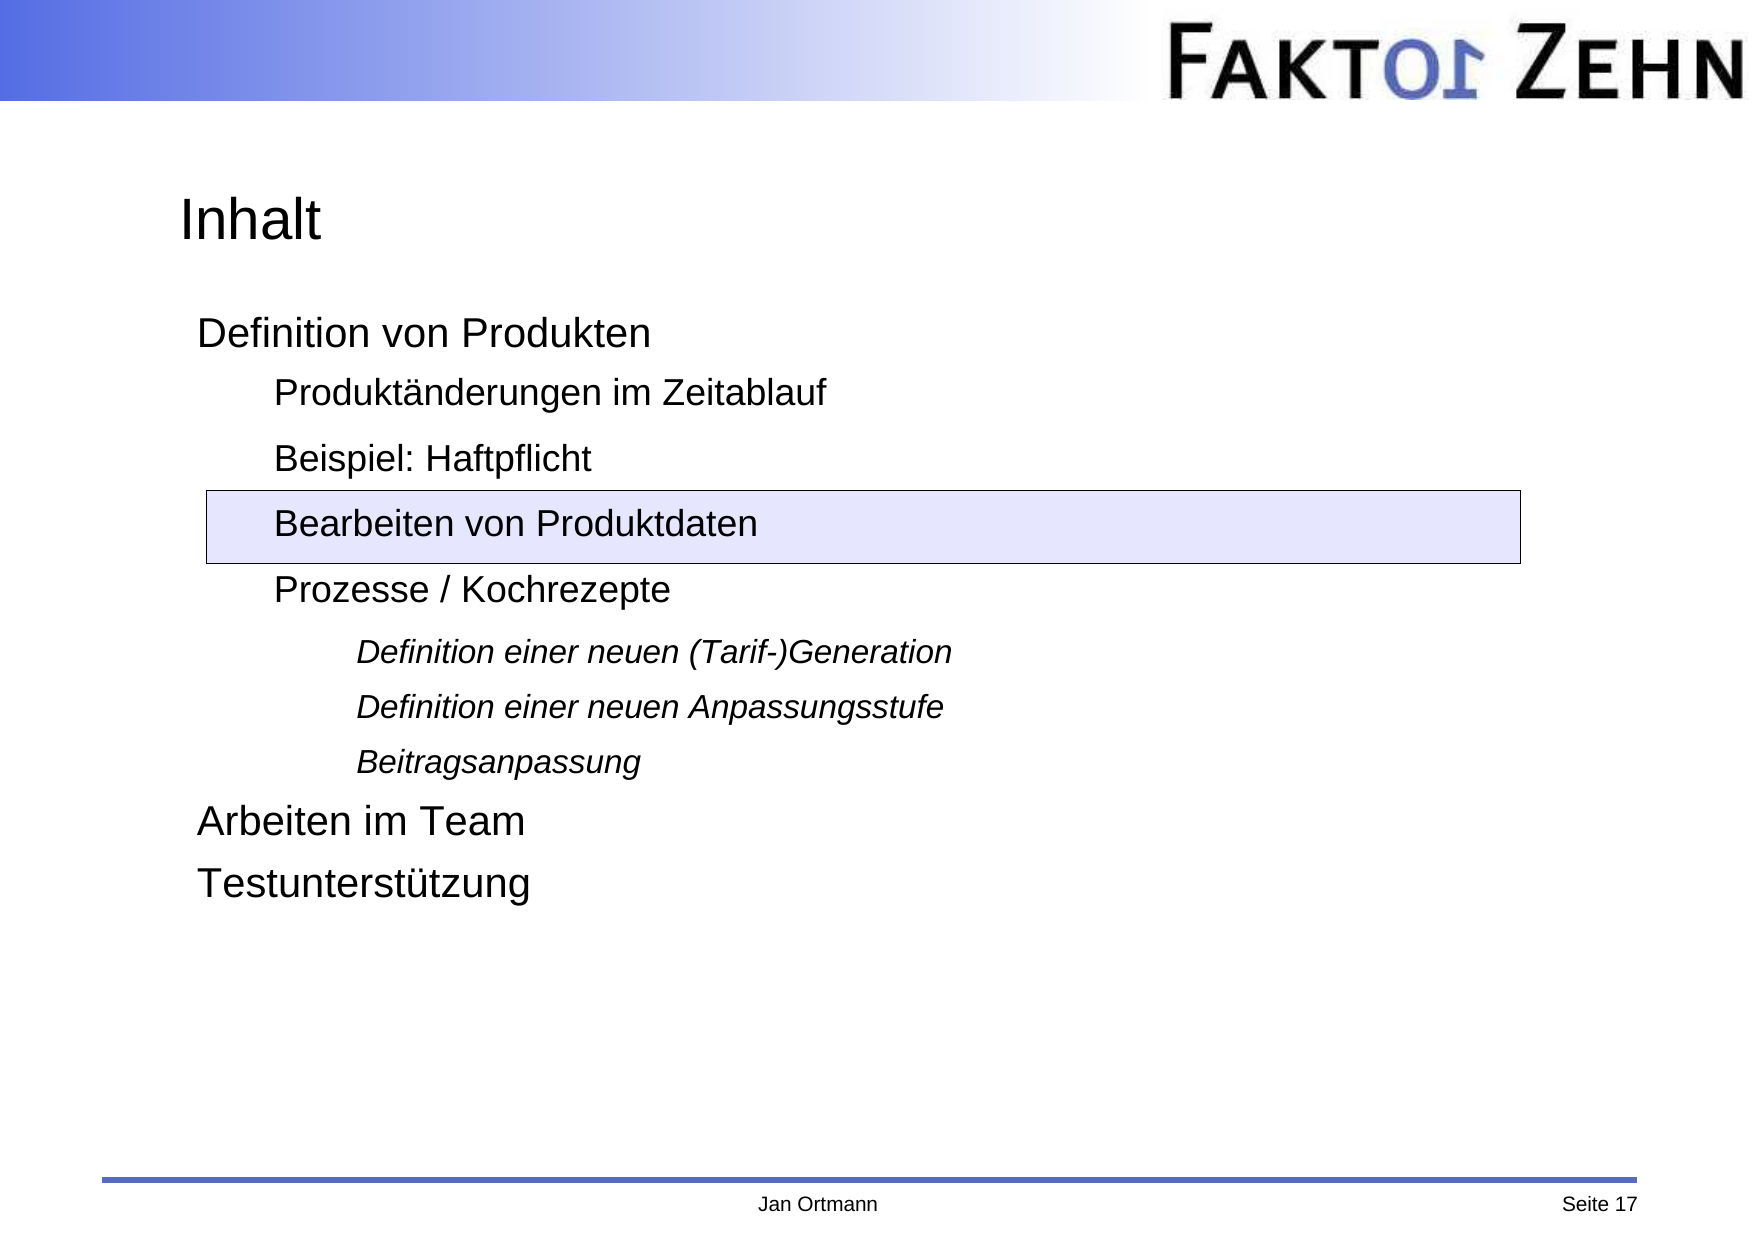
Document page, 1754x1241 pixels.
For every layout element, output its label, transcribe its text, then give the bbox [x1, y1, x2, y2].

list Definition von Produkten Produktänderungen im Zeitablauf Beispiel: Haftpflicht Bearbeiten von Produktdaten Prozesse / Kochrezepte Definition einer neuen (Tarif-)Generation Definition einer neuen Anpassungsstufe Beitragsanpassung Arbeiten im Team Testunterstützung [179, 310, 1576, 1078]
picture [1162, 7, 1752, 100]
title Inhalt [179, 142, 1576, 296]
